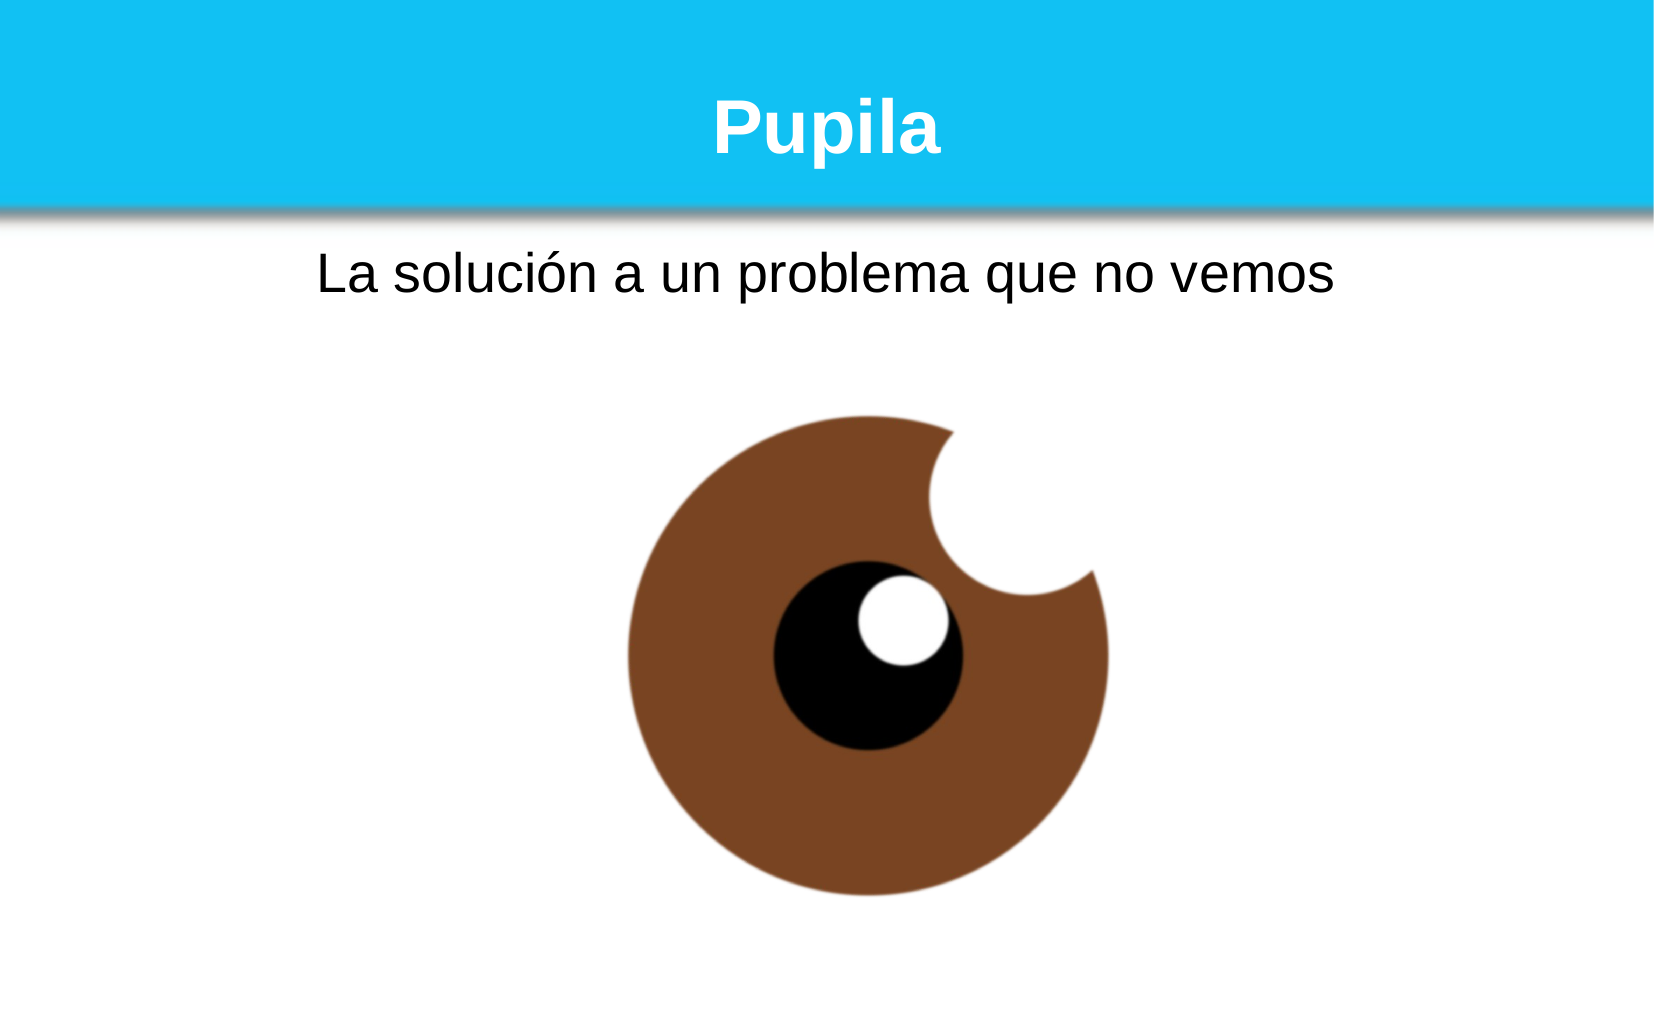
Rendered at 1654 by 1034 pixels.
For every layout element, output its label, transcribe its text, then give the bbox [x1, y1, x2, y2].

title Pupila [82, 41, 1571, 214]
list La solución a un problema que no vemos [82, 241, 1571, 842]
picture [0, 203, 1654, 1034]
